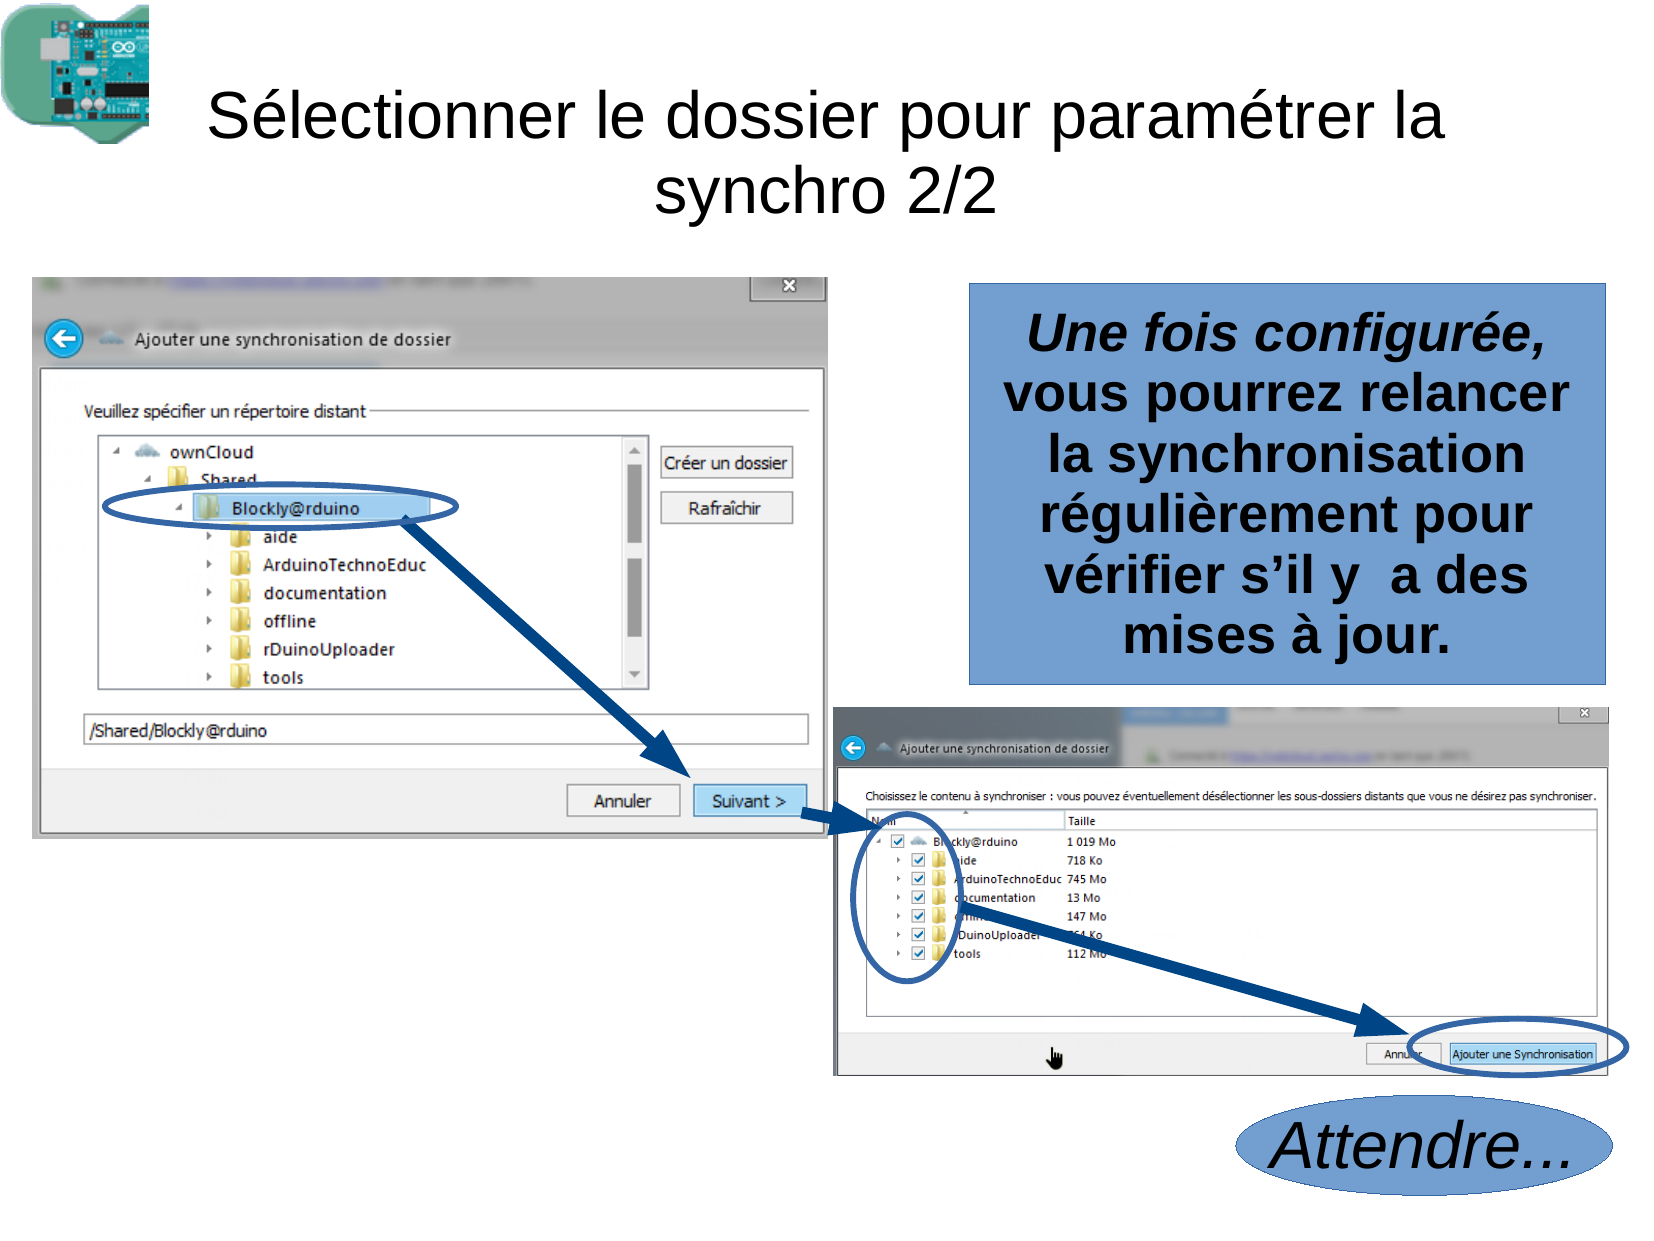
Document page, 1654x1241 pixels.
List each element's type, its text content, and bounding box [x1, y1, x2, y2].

picture [1413, 1022, 1609, 1072]
text_box Une fois configurée, vous pourrez relancer la synchronisation régulièrement pour vérifier s’il y a des mises à jour. [969, 283, 1606, 685]
picture [0, 0, 149, 144]
picture [32, 277, 828, 839]
picture [833, 707, 1609, 1076]
text_box Attendre... [1235, 1095, 1613, 1196]
title Sélectionner le dossier pour paramétrer la synchro 2/2 [82, 49, 1571, 257]
picture [1569, 1066, 1609, 1076]
picture [857, 818, 958, 978]
